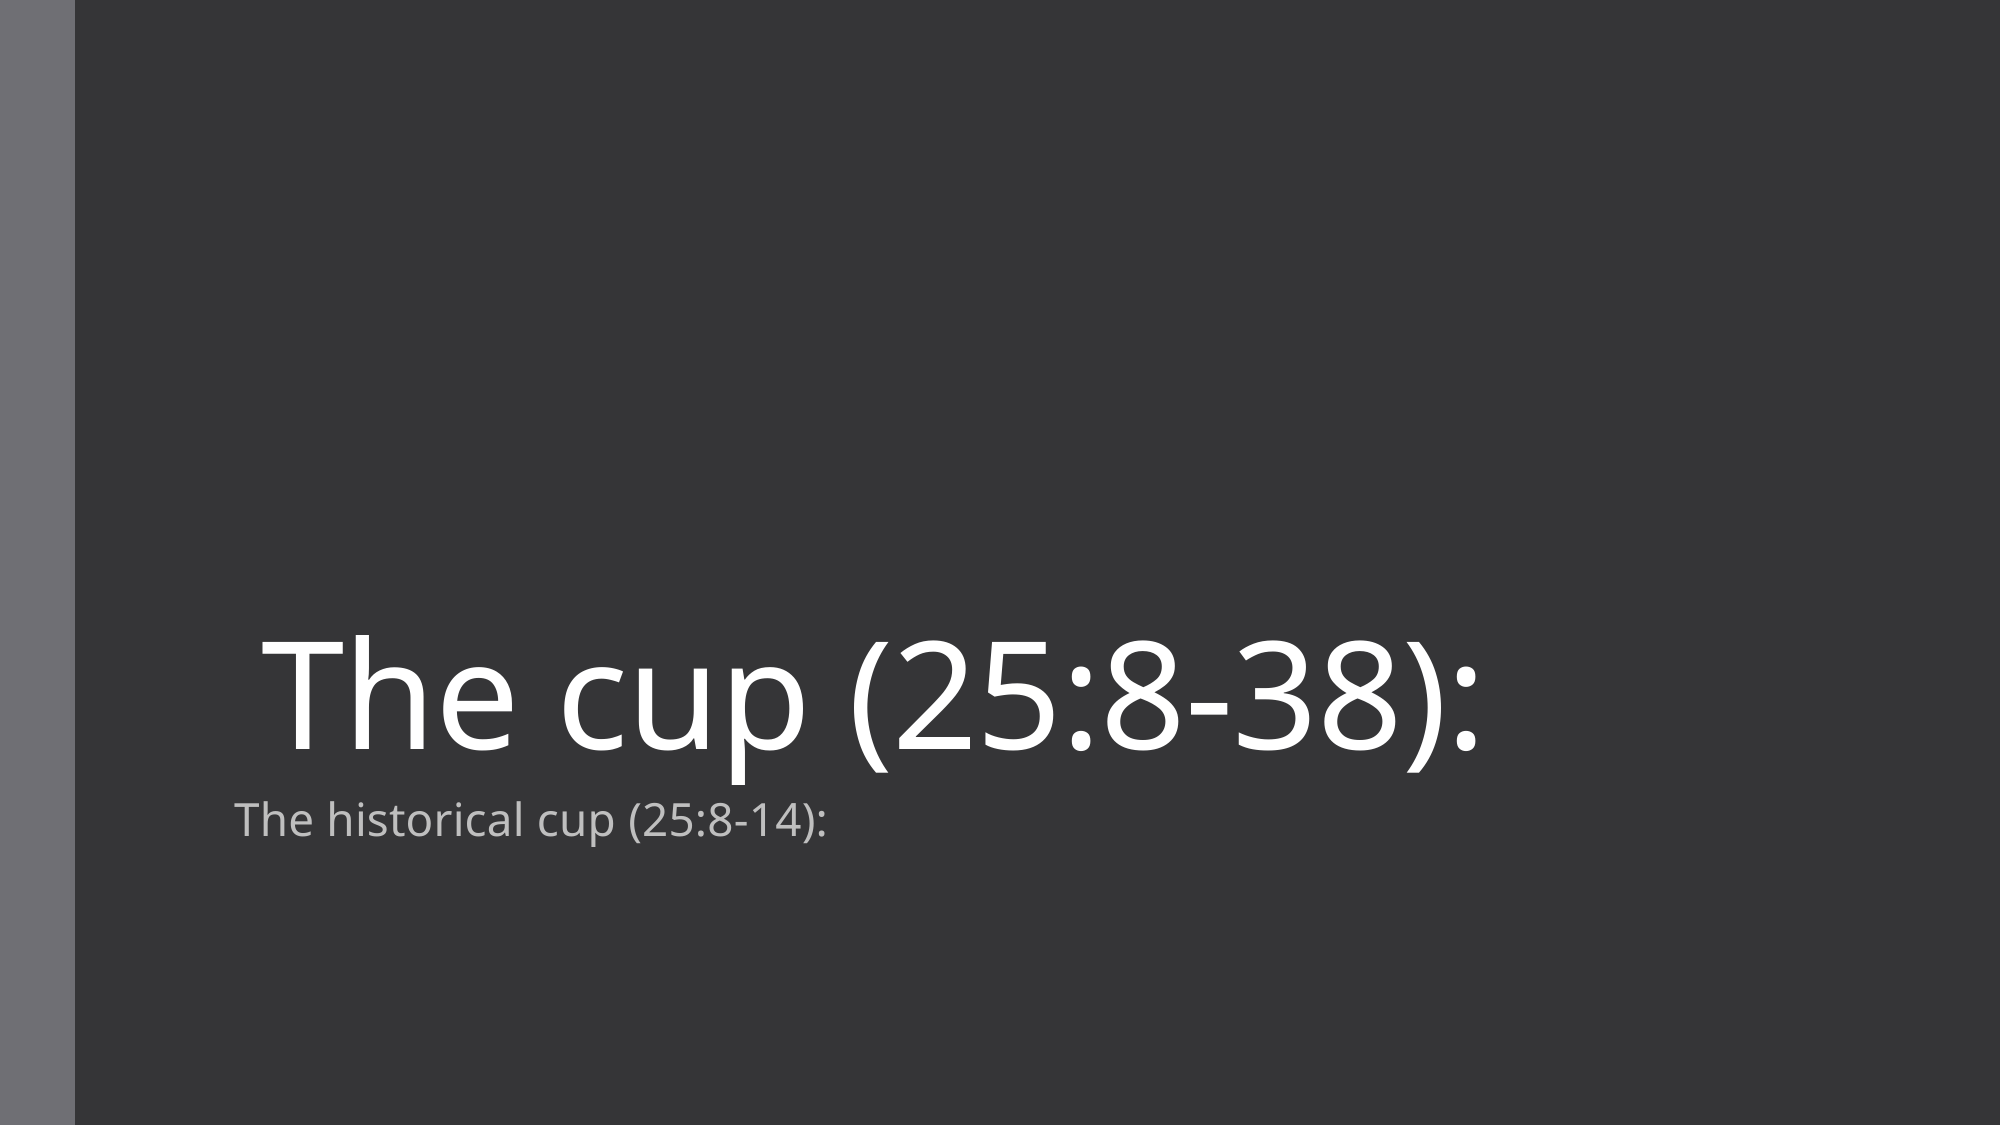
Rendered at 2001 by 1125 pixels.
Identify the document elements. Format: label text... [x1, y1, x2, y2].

title The cup (25:8-38): [206, 124, 1752, 787]
subtitle The historical cup (25:8-14): [206, 787, 1752, 1066]
